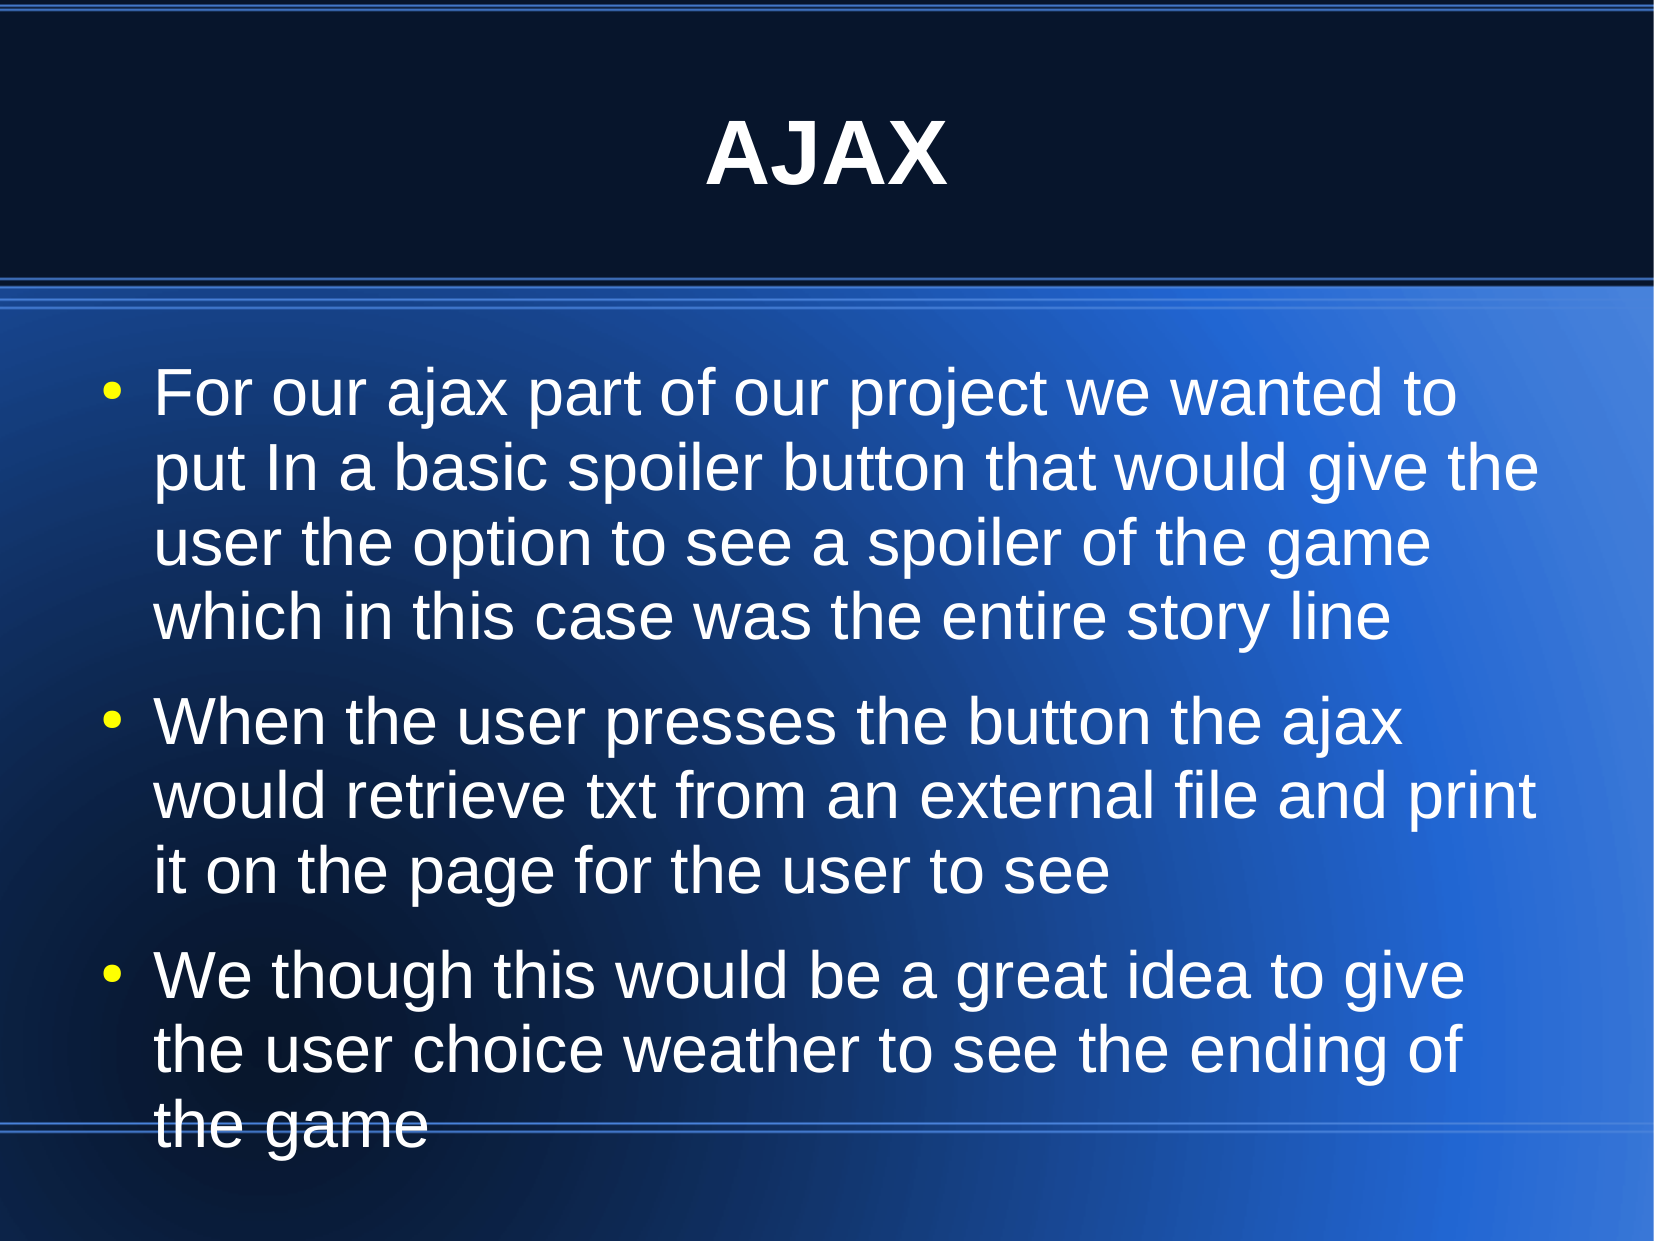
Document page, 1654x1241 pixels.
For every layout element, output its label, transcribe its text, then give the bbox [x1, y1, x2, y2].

title AJAX [82, 49, 1571, 257]
picture [0, 0, 1654, 1241]
list For our ajax part of our project we wanted to put In a basic spoiler button that would give the user the option to see a spoiler of the game which in this case was the entire story line When the user presses the button the ajax would retrieve txt from an external file and print it on the page for the user to see We though this would be a great idea to give the user choice weather to see the ending of the game [82, 355, 1571, 1162]
